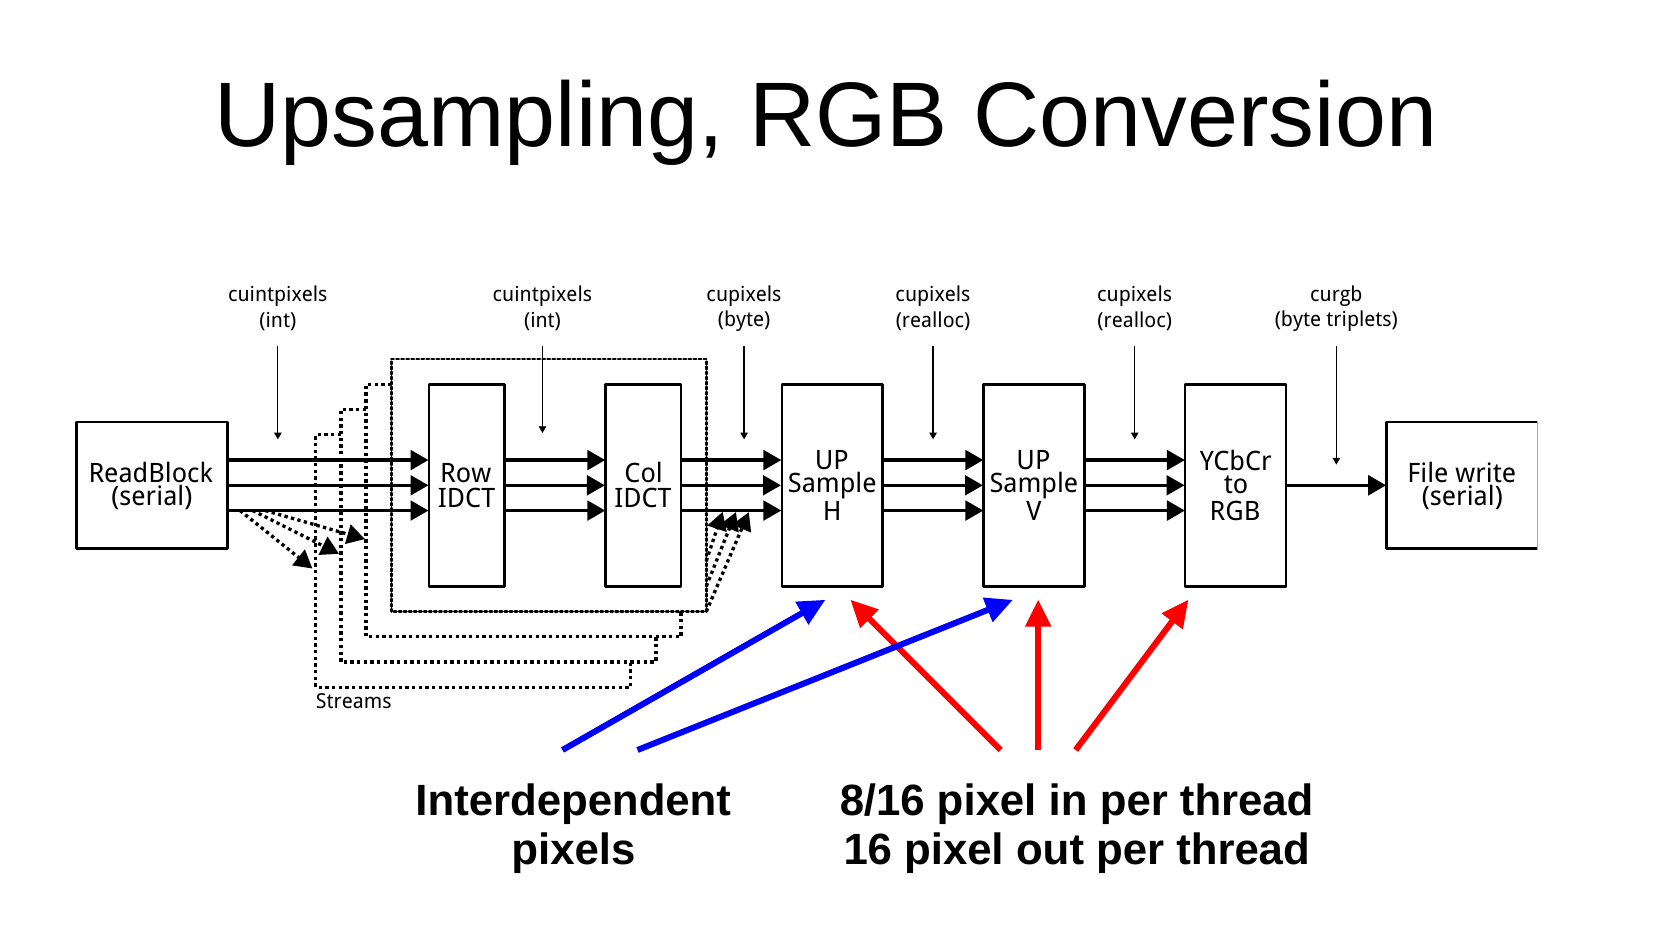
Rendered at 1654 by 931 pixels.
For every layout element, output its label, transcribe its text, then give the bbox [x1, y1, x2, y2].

picture [751, 651, 954, 709]
picture [75, 285, 1538, 709]
title Upsampling, RGB Conversion [82, 37, 1571, 193]
text_box Interdependent pixels [400, 750, 776, 901]
text_box 8/16 pixel in per thread 16 pixel out per thread [825, 750, 1351, 901]
